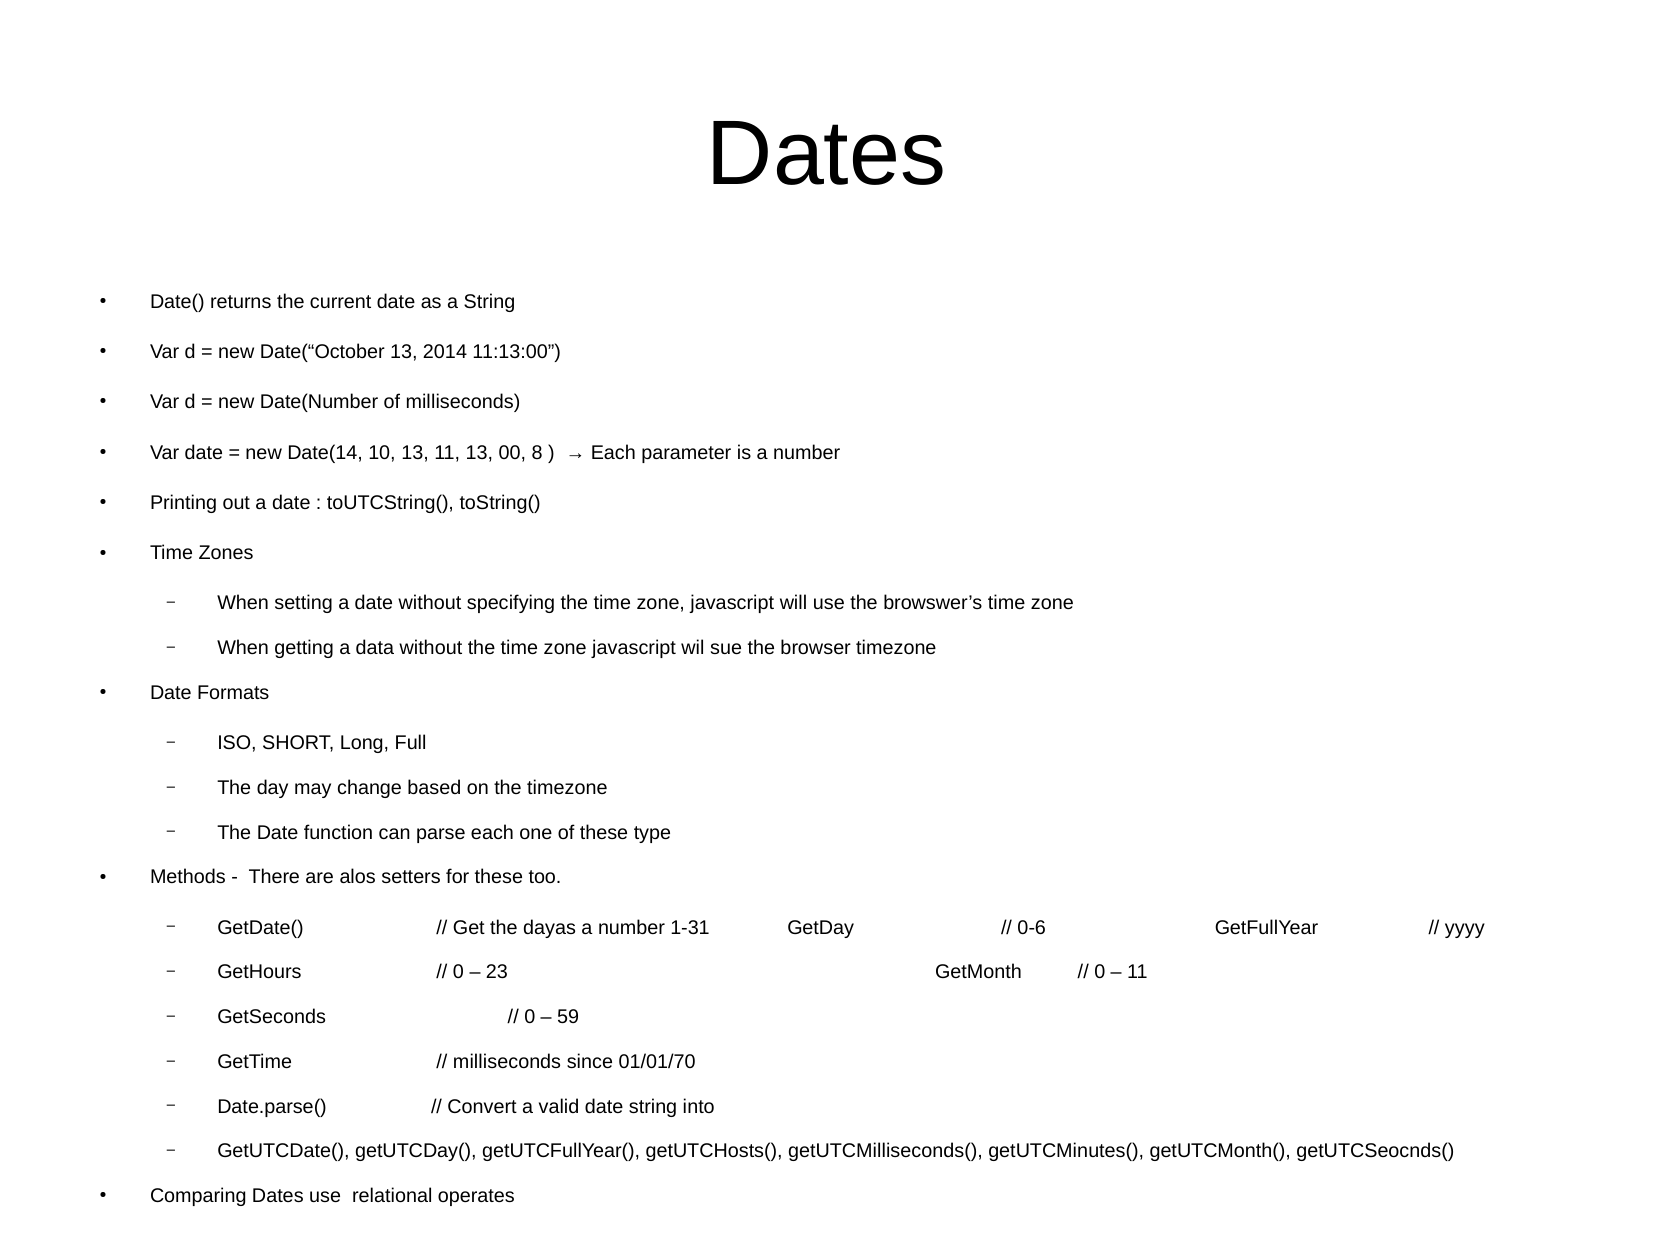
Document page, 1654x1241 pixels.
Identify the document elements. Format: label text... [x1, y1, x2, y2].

title Dates [82, 49, 1571, 257]
list Date() returns the current date as a String Var d = new Date(“October 13, 2014 11:13:00”) Var d = new Date(Number of milliseconds) Var date = new Date(14, 10, 13, 11, 13, 00, 8 ) → Each parameter is a number Printing out a date : toUTCString(), toString() Time Zones When setting a date without specifying the time zone, javascript will use the browswer’s time zone When getting a data without the time zone javascript wil sue the browser timezone Date Formats ISO, SHORT, Long, Full The day may change based on the timezone The Date function can parse each one of these type Methods - There are alos setters for these too. GetDate() // Get the dayas a number 1-31 GetDay // 0-6 GetFullYear // yyyy GetHours // 0 – 23 GetMonth // 0 – 11 GetSeconds // 0 – 59 GetTime // milliseconds since 01/01/70 Date.parse() // Convert a valid date string into GetUTCDate(), getUTCDay(), getUTCFullYear(), getUTCHosts(), getUTCMilliseconds(), getUTCMinutes(), getUTCMonth(), getUTCSeocnds() Comparing Dates use relational operates [82, 290, 1571, 1216]
